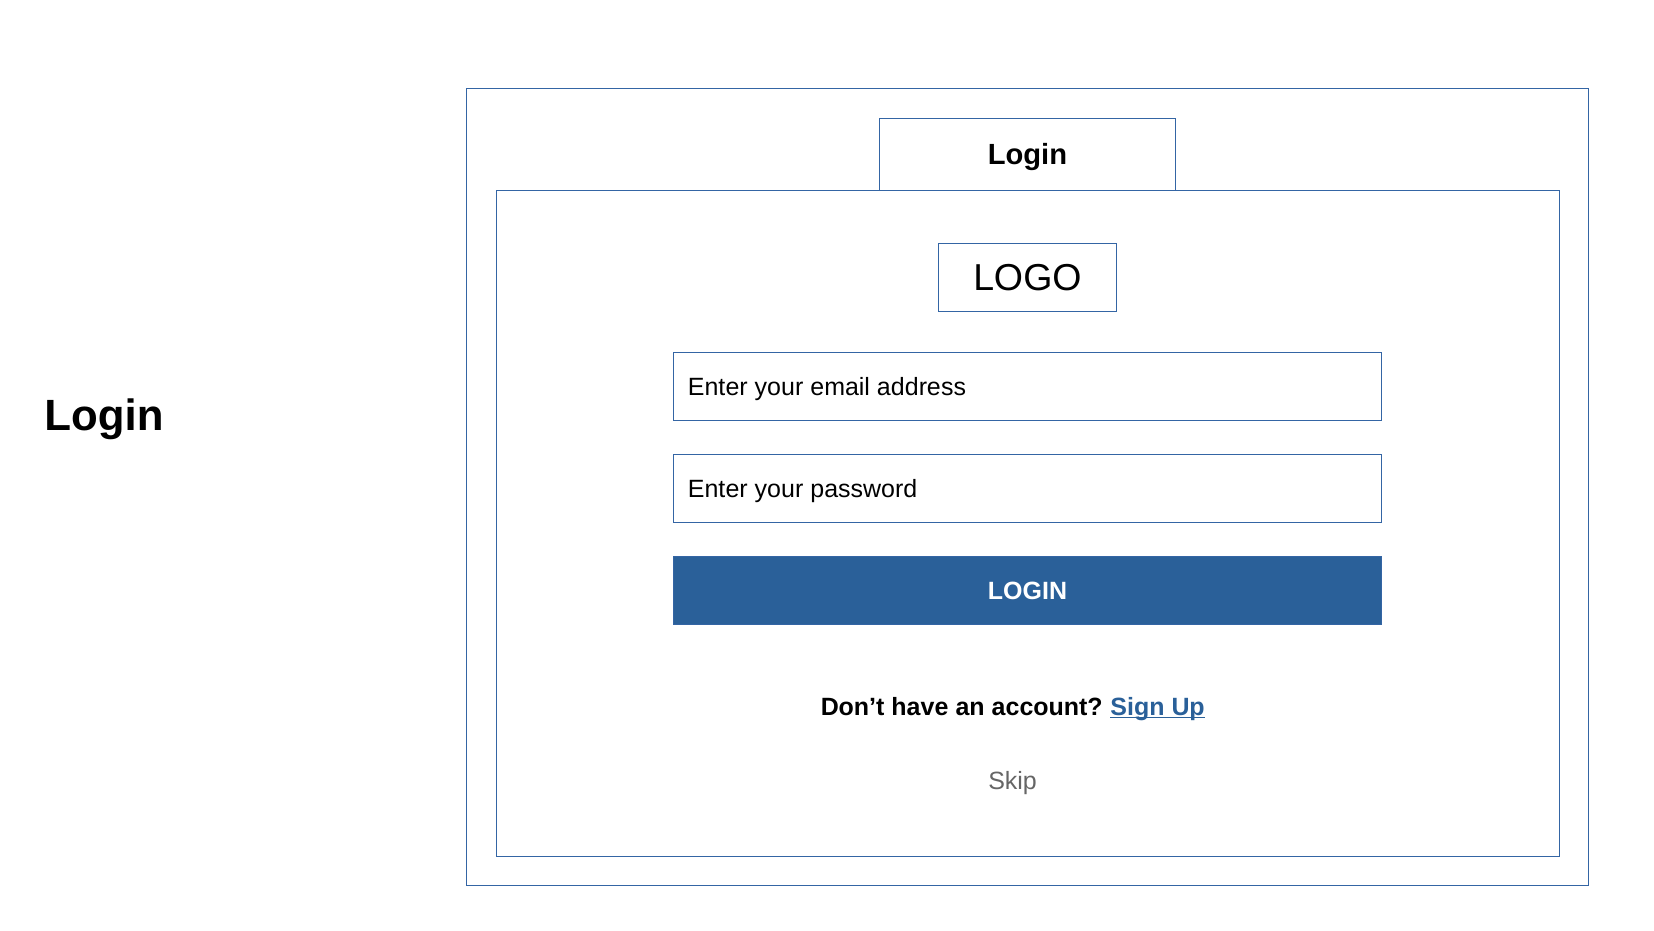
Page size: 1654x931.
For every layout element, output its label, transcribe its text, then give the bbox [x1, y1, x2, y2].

text_box Login [879, 118, 1176, 191]
text_box Don’t have an account? Sign Up [702, 672, 1323, 741]
text_box Skip [702, 747, 1323, 816]
text_box Enter your email address [673, 352, 1382, 421]
text_box Login [29, 383, 443, 448]
text_box LOGIN [673, 556, 1382, 625]
text_box Enter your password [673, 454, 1382, 523]
text_box LOGO [938, 243, 1117, 312]
text_box [466, 88, 1589, 886]
